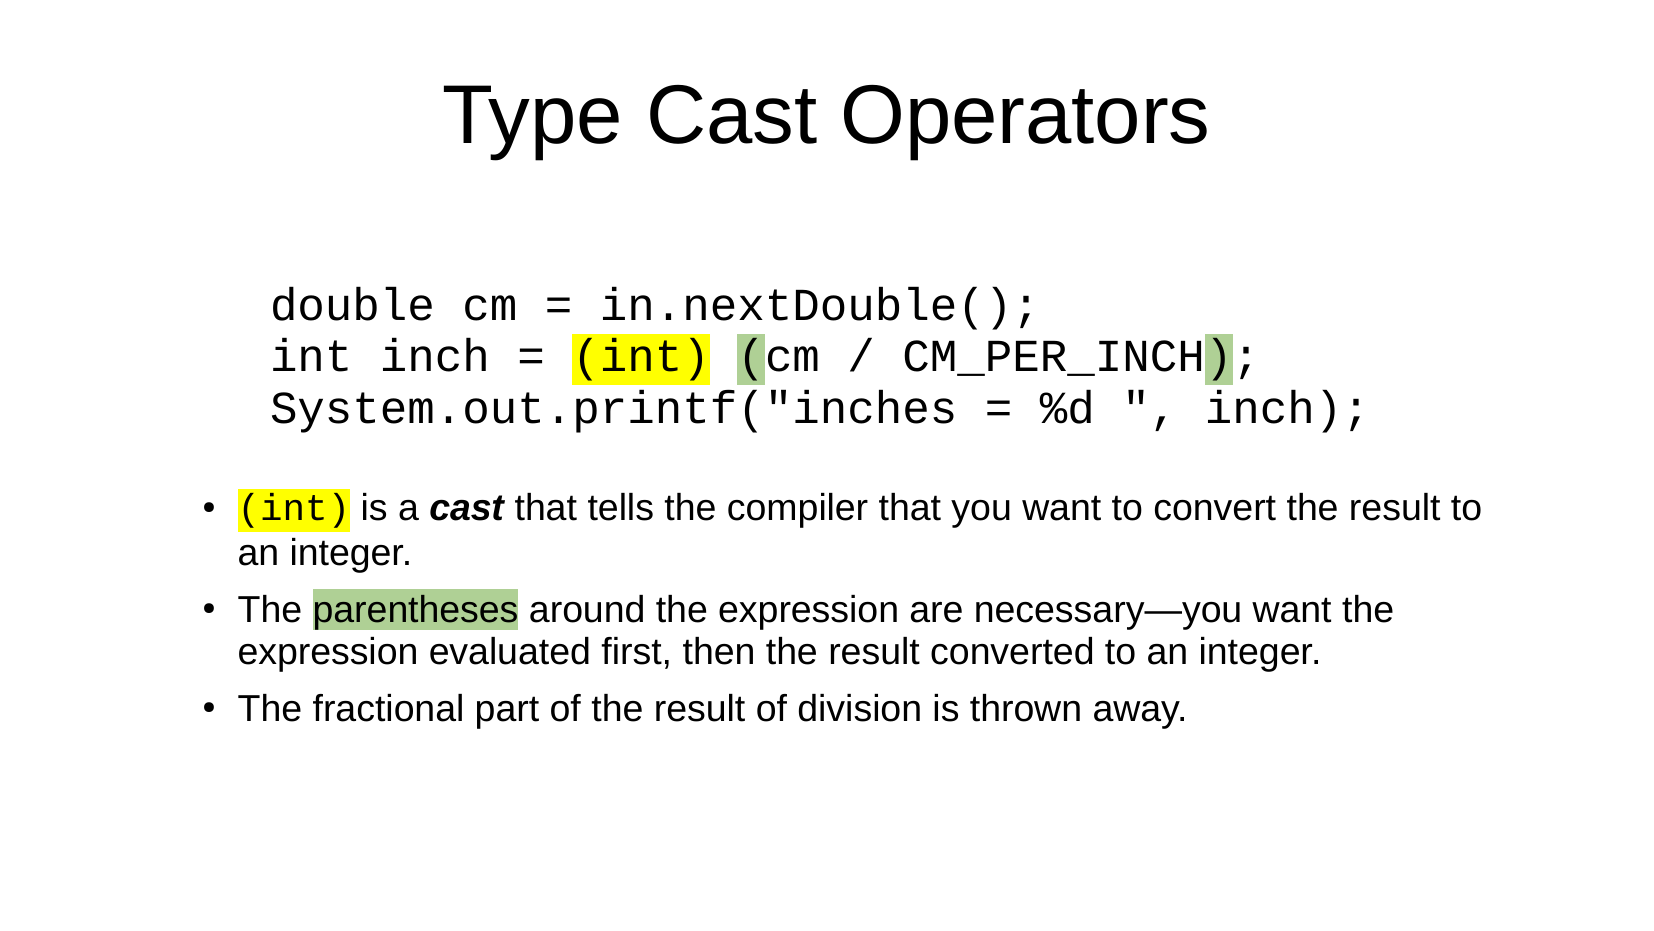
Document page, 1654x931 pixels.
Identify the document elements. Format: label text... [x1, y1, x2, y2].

text_box double cm = in.nextDouble(); int inch = (int) (cm / CM_PER_INCH); System.out.printf("inches = %d ", inch); [255, 274, 1413, 445]
text_box (int) is a cast that tells the compiler that you want to convert the result to an integer. The parentheses around the expression are necessary—you want the expression evaluated first, then the result converted to an integer. The fractional part of the result of division is thrown away. [187, 478, 1538, 713]
title Type Cast Operators [82, 37, 1571, 193]
